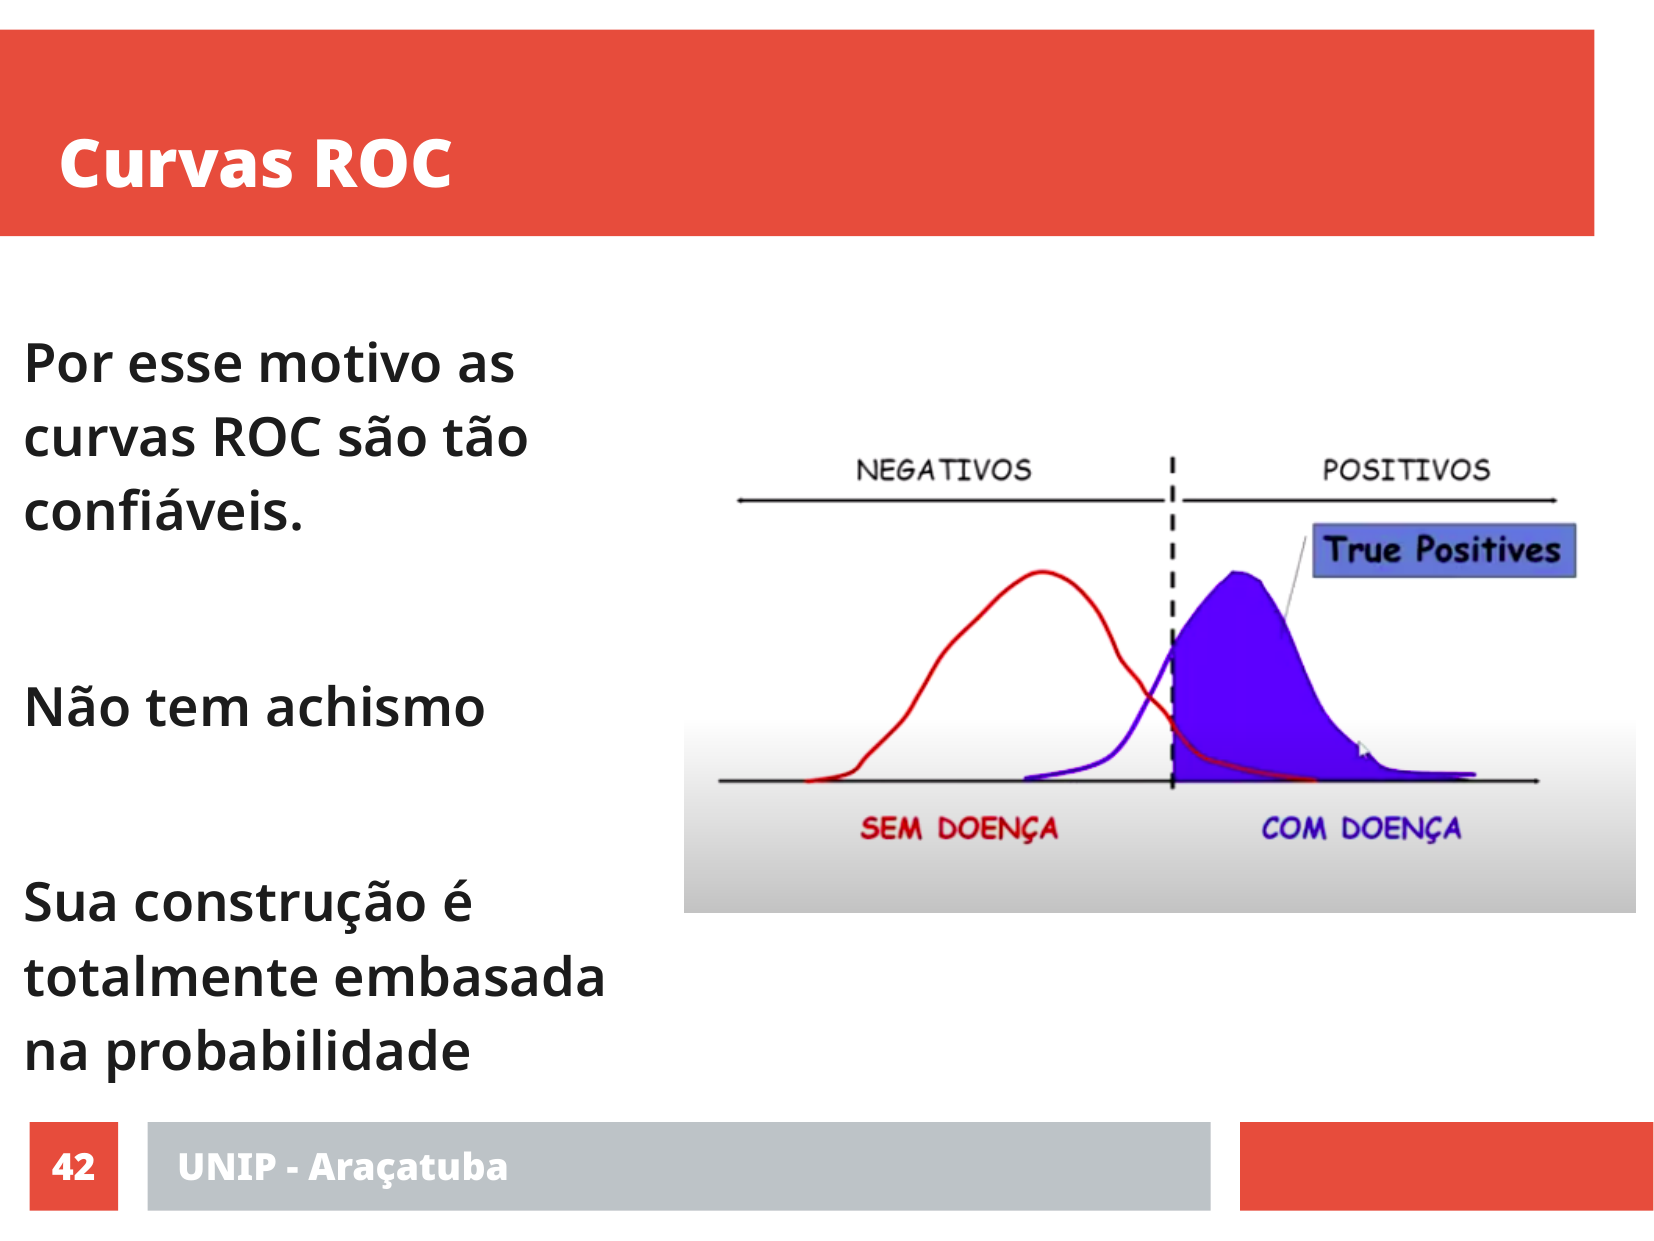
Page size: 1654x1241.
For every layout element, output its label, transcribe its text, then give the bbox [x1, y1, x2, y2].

list Por esse motivo as curvas ROC são tão confiáveis. Não tem achismo Sua construção é totalmente embasada na probabilidade [23, 324, 657, 1093]
title Curvas ROC [59, 59, 1595, 207]
picture [684, 281, 1636, 913]
